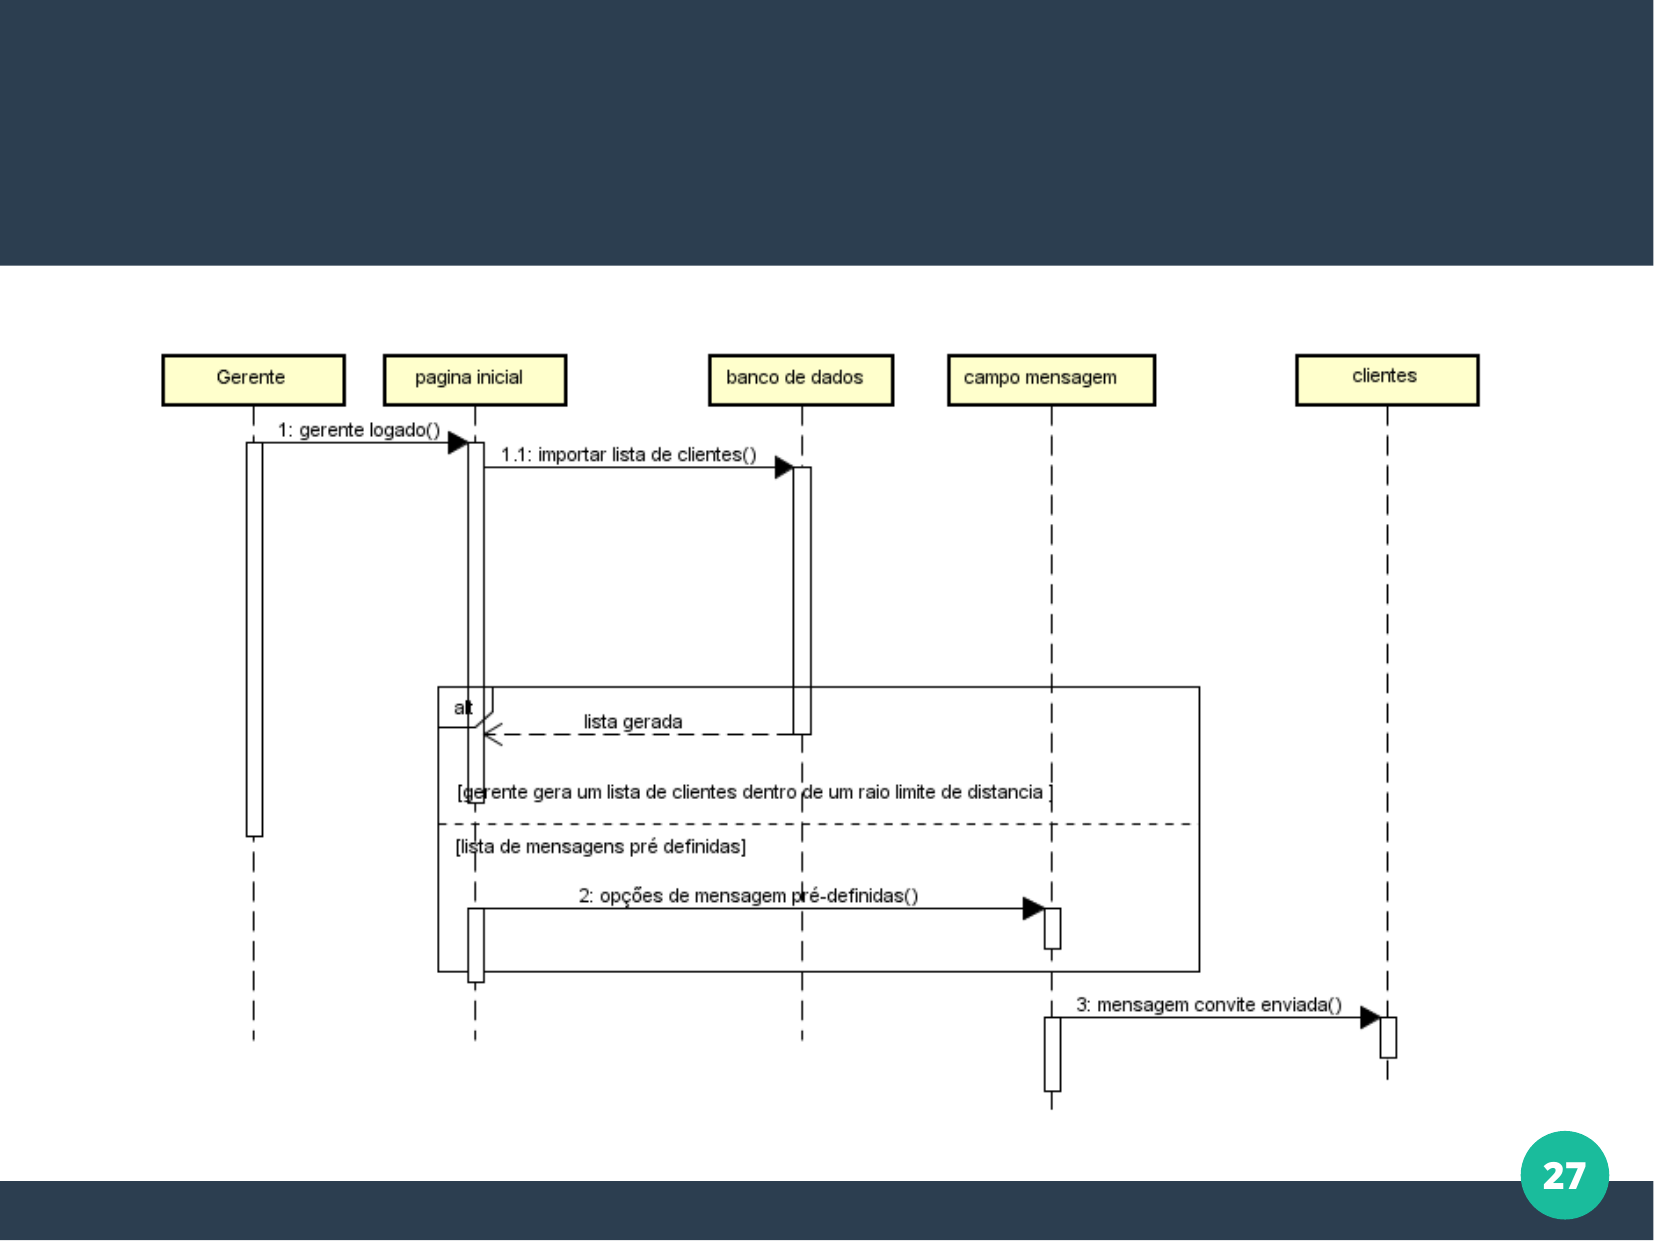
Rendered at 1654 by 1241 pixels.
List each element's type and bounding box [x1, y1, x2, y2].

picture [153, 342, 1489, 1140]
